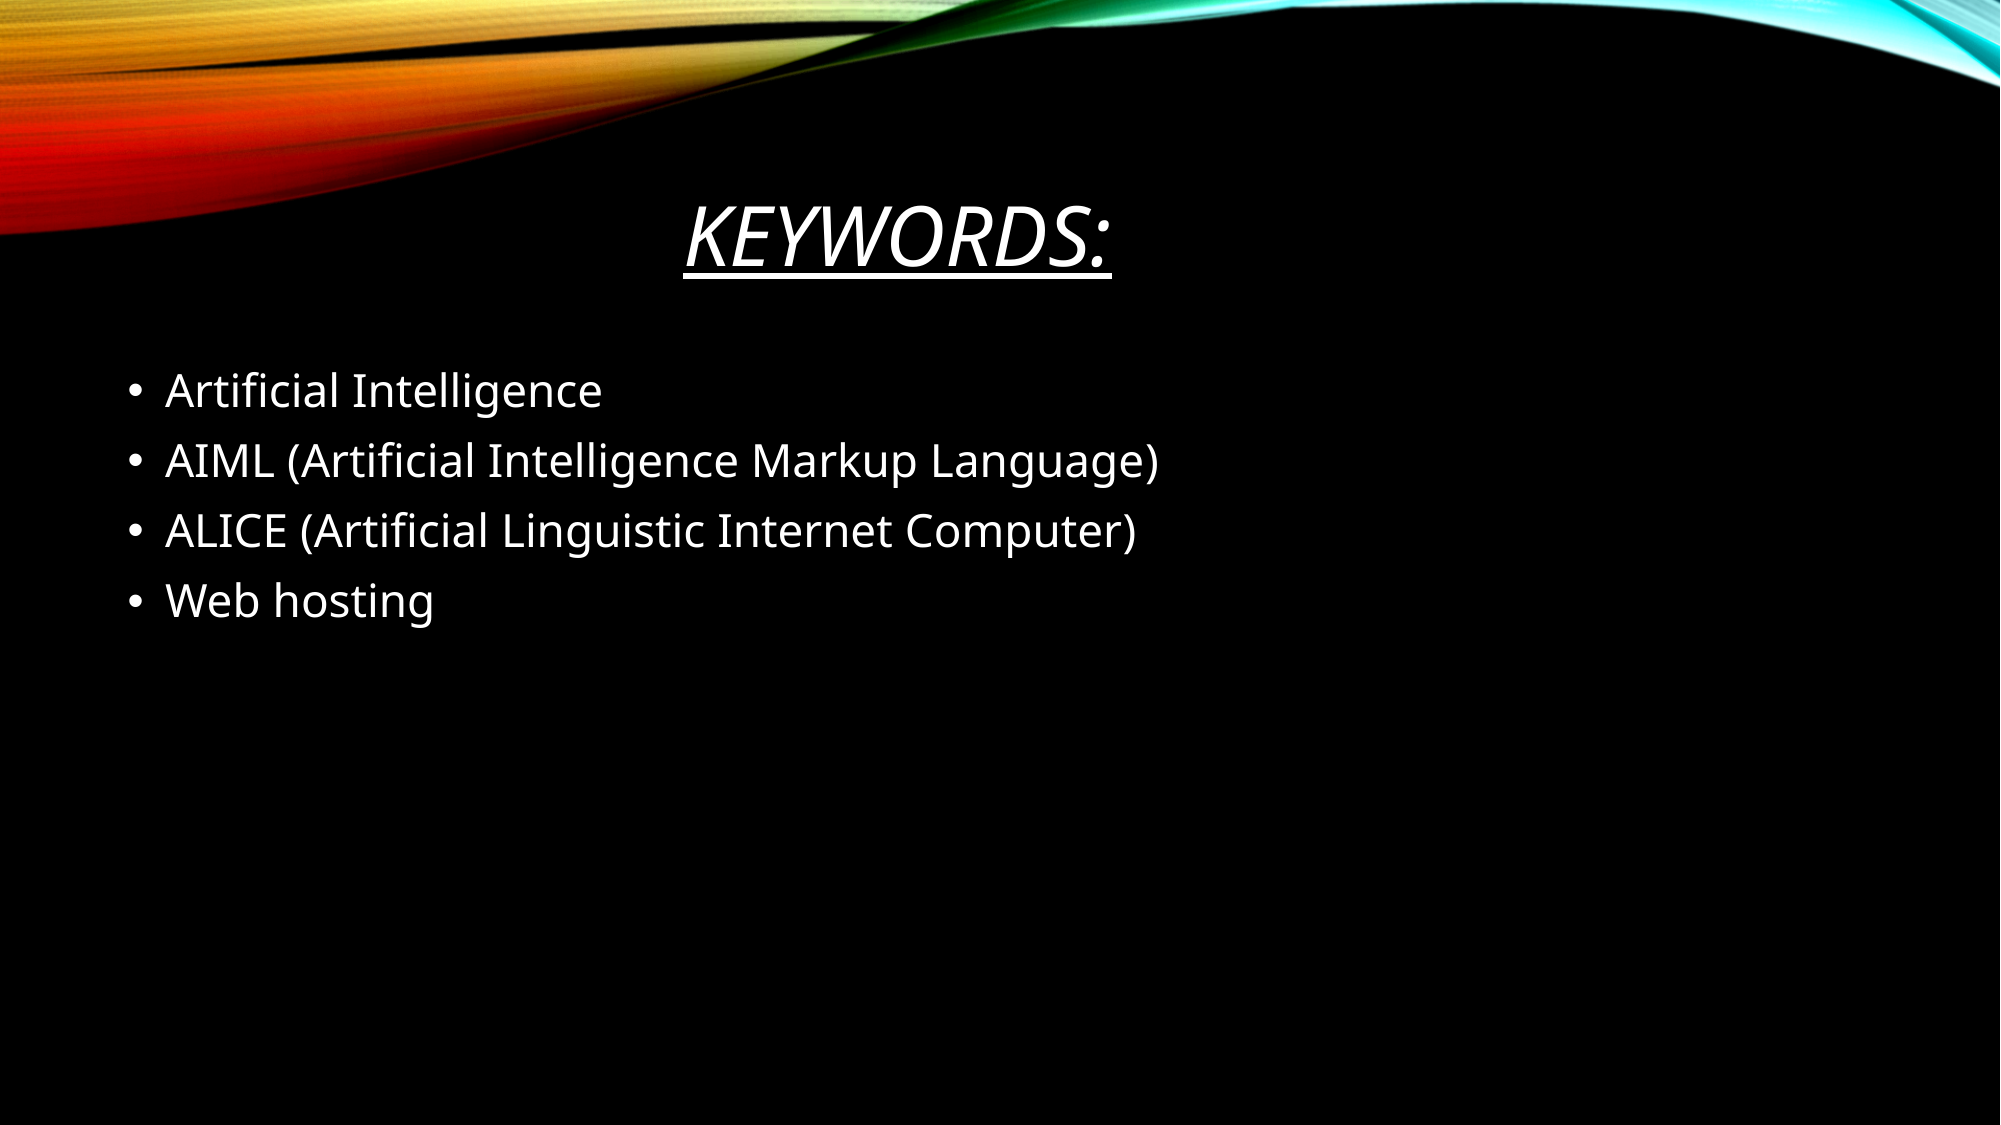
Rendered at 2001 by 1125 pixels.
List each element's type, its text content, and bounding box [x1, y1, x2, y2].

title Keywords: [159, 174, 1127, 304]
picture [0, 0, 2000, 237]
list Artificial Intelligence AIML (Artificial Intelligence Markup Language) ALICE (Artificial Linguistic Internet Computer) Web hosting [112, 360, 1888, 1021]
